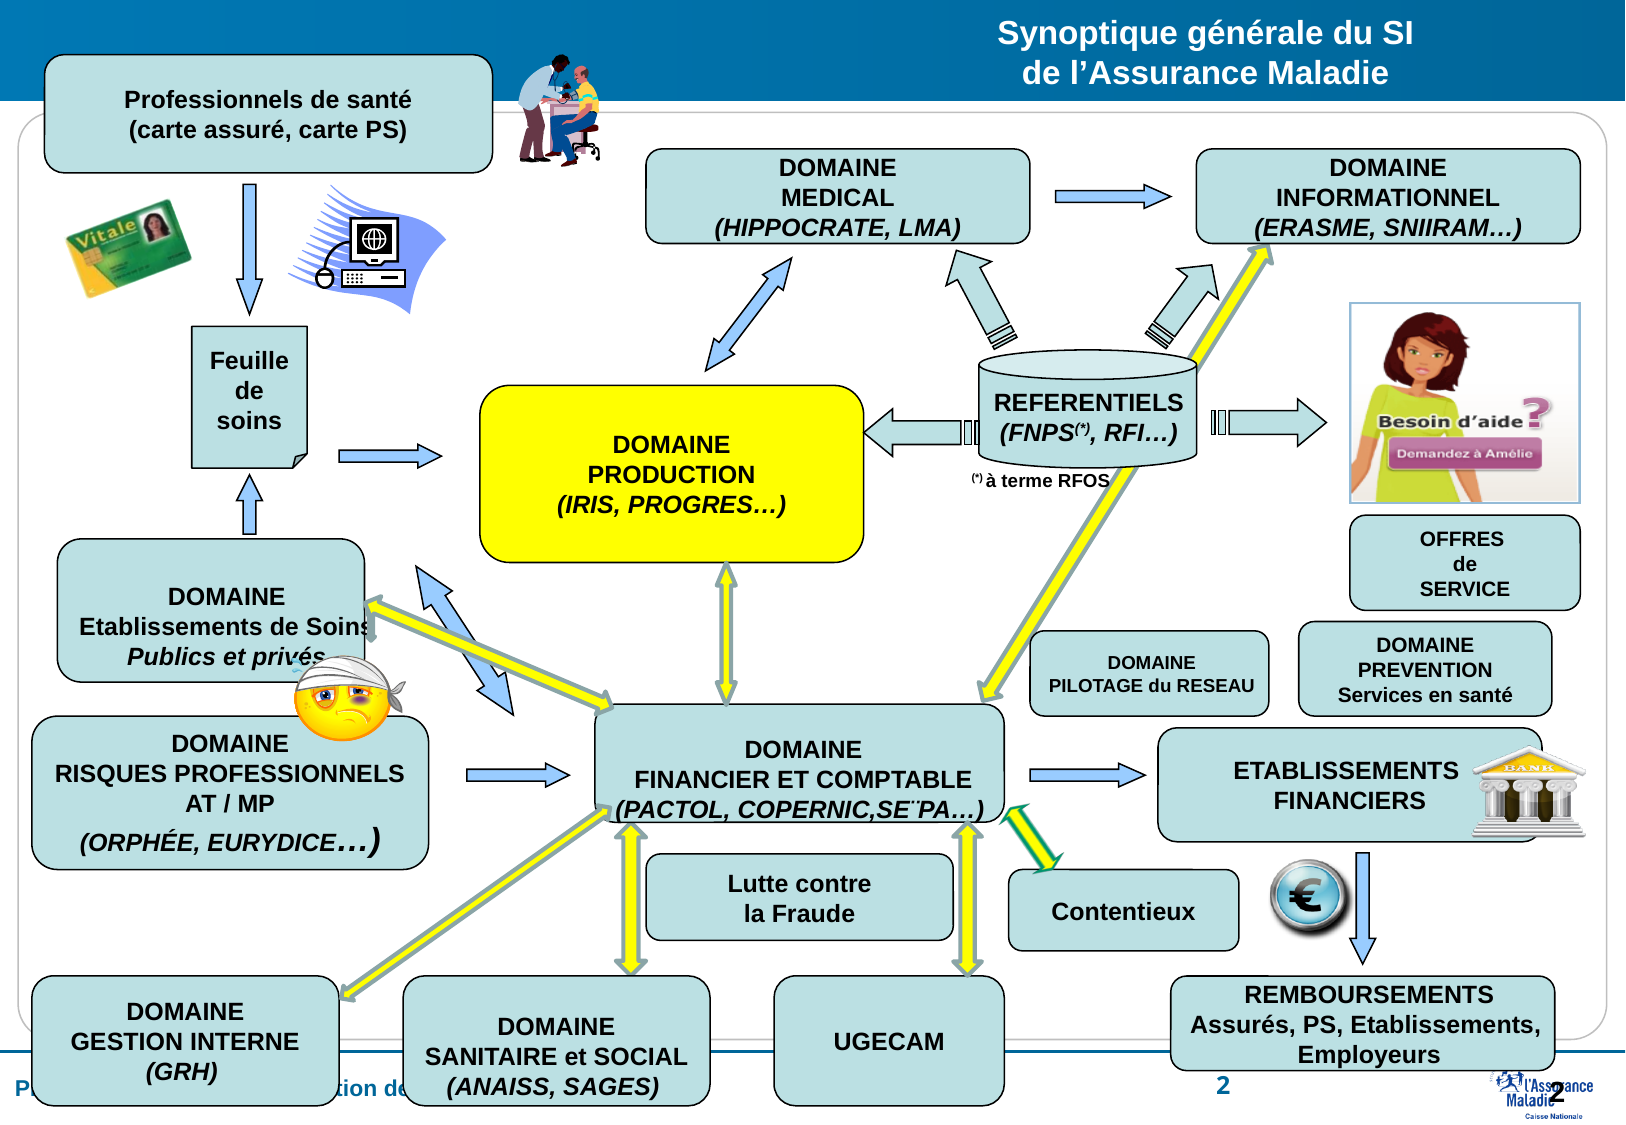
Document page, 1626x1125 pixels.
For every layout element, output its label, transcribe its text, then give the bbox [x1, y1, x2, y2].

text_box [1145, 331, 1168, 349]
text_box REMBOURSEMENTS Assurés, PS, Etablissements, Employeurs [1170, 976, 1555, 1071]
text_box [236, 184, 263, 315]
text_box UGECAM [774, 975, 1005, 1106]
text_box [705, 258, 792, 371]
chart [518, 54, 604, 168]
text_box [1211, 410, 1215, 435]
picture [291, 655, 407, 742]
text_box REFERENTIELS (FNPS(*), RFI…) [978, 365, 1197, 467]
text_box [975, 420, 979, 445]
text_box DOMAINE Etablissements de Soins Publics et privés [57, 538, 365, 683]
picture [1268, 857, 1358, 941]
picture [287, 184, 447, 315]
text_box DOMAINE PREVENTION Services en santé [1298, 621, 1552, 717]
text_box [1218, 410, 1226, 435]
text_box [964, 420, 972, 445]
text_box Contentieux [1008, 869, 1239, 951]
text_box [716, 562, 736, 706]
text_box [978, 499, 1118, 701]
text_box [946, 250, 1010, 335]
text_box (*) à terme RFOS [956, 460, 1126, 499]
text_box OFFRES de SERVICE [1349, 515, 1581, 611]
picture [1551, 1056, 1595, 1120]
text_box [992, 334, 1017, 350]
picture [63, 197, 193, 300]
text_box [863, 408, 961, 457]
picture [1465, 739, 1588, 853]
text_box [1229, 398, 1327, 447]
text_box [615, 823, 647, 975]
text_box DOMAINE FINANCIER ET COMPTABLE (PACTOL, COPERNIC,SE¨PA…) [594, 704, 1005, 823]
text_box [1351, 852, 1376, 965]
text_box [1030, 763, 1146, 787]
text_box Professionnels de santé (carte assuré, carte PS) [44, 54, 493, 173]
text_box [988, 325, 1014, 344]
text_box [236, 474, 263, 535]
text_box [466, 763, 570, 787]
text_box DOMAINE PILOTAGE du RESEAU [1029, 630, 1269, 717]
text_box DOMAINE MEDICAL (HIPPOCRATE, LMA) [645, 148, 1030, 244]
title Synoptique générale du SI de l’Assurance Maladie [801, 3, 1610, 99]
text_box [1126, 467, 1137, 485]
text_box ETABLISSEMENTS FINANCIERS [1157, 727, 1541, 842]
text_box Retour du pli collecte photo [978, 349, 1197, 380]
picture [1349, 302, 1581, 504]
picture [993, 796, 1069, 881]
text_box DOMAINE INFORMATIONNEL (ERASME, SNIIRAM…) [1196, 148, 1581, 244]
text_box [1055, 184, 1171, 209]
text_box [341, 805, 611, 1001]
text_box DOMAINE SANITAIRE et SOCIAL (ANAISS, SAGES) [403, 975, 711, 1106]
text_box <numéro> [1241, 1066, 1581, 1125]
text_box DOMAINE RISQUES PROFESSIONNELS AT / MP (ORPHÉE, EURYDICE…) [31, 716, 429, 870]
text_box [1189, 245, 1273, 371]
text_box Feuille de soins [191, 326, 308, 469]
text_box [1154, 264, 1219, 337]
text_box DOMAINE PRODUCTION (IRIS, PROGRES…) [479, 385, 864, 563]
text_box [1148, 323, 1174, 344]
text_box [364, 566, 613, 716]
text_box Lutte contre la Fraude [646, 853, 954, 941]
text_box [339, 444, 442, 468]
picture [516, 56, 601, 167]
text_box DOMAINE GESTION INTERNE (GRH) [31, 975, 340, 1106]
text_box [953, 822, 982, 976]
